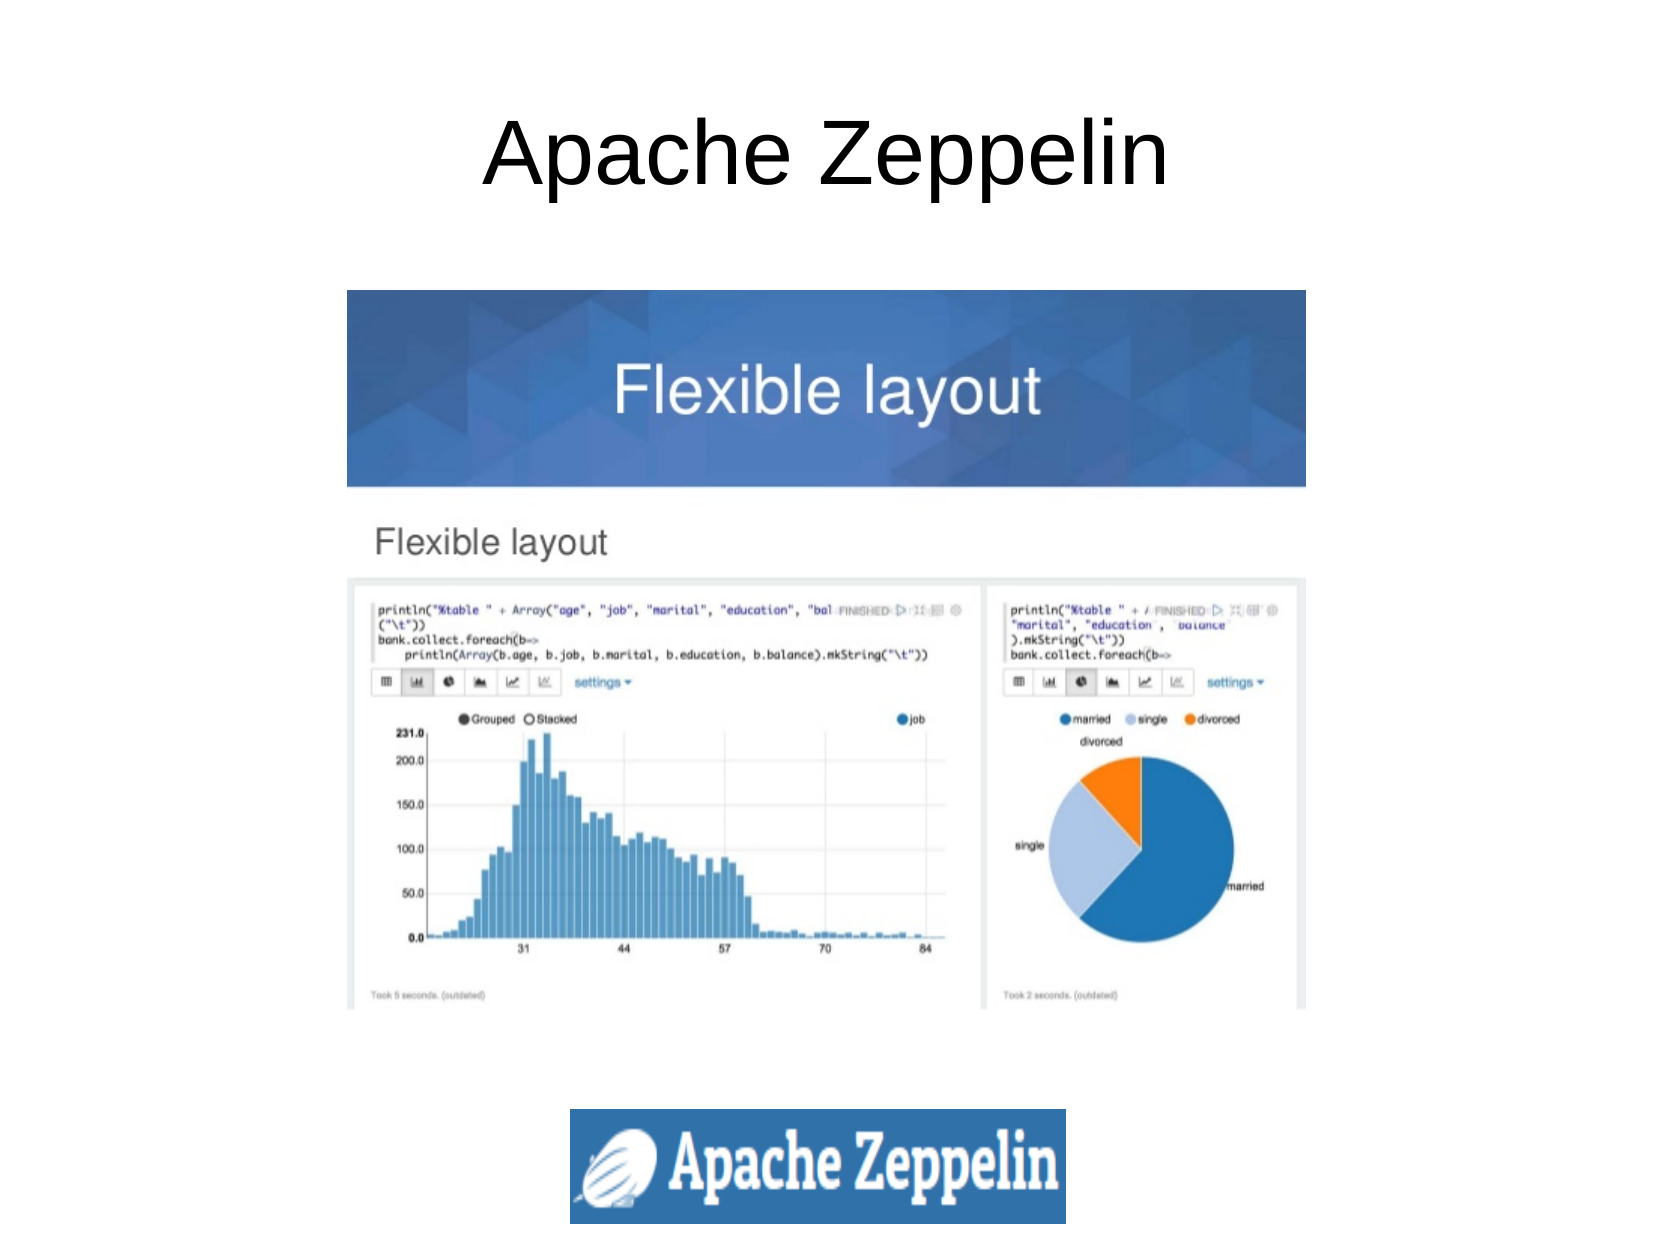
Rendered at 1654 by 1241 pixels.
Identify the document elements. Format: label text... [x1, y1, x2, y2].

title Apache Zeppelin [82, 49, 1571, 257]
picture [570, 1109, 1066, 1224]
picture [347, 290, 1306, 1010]
